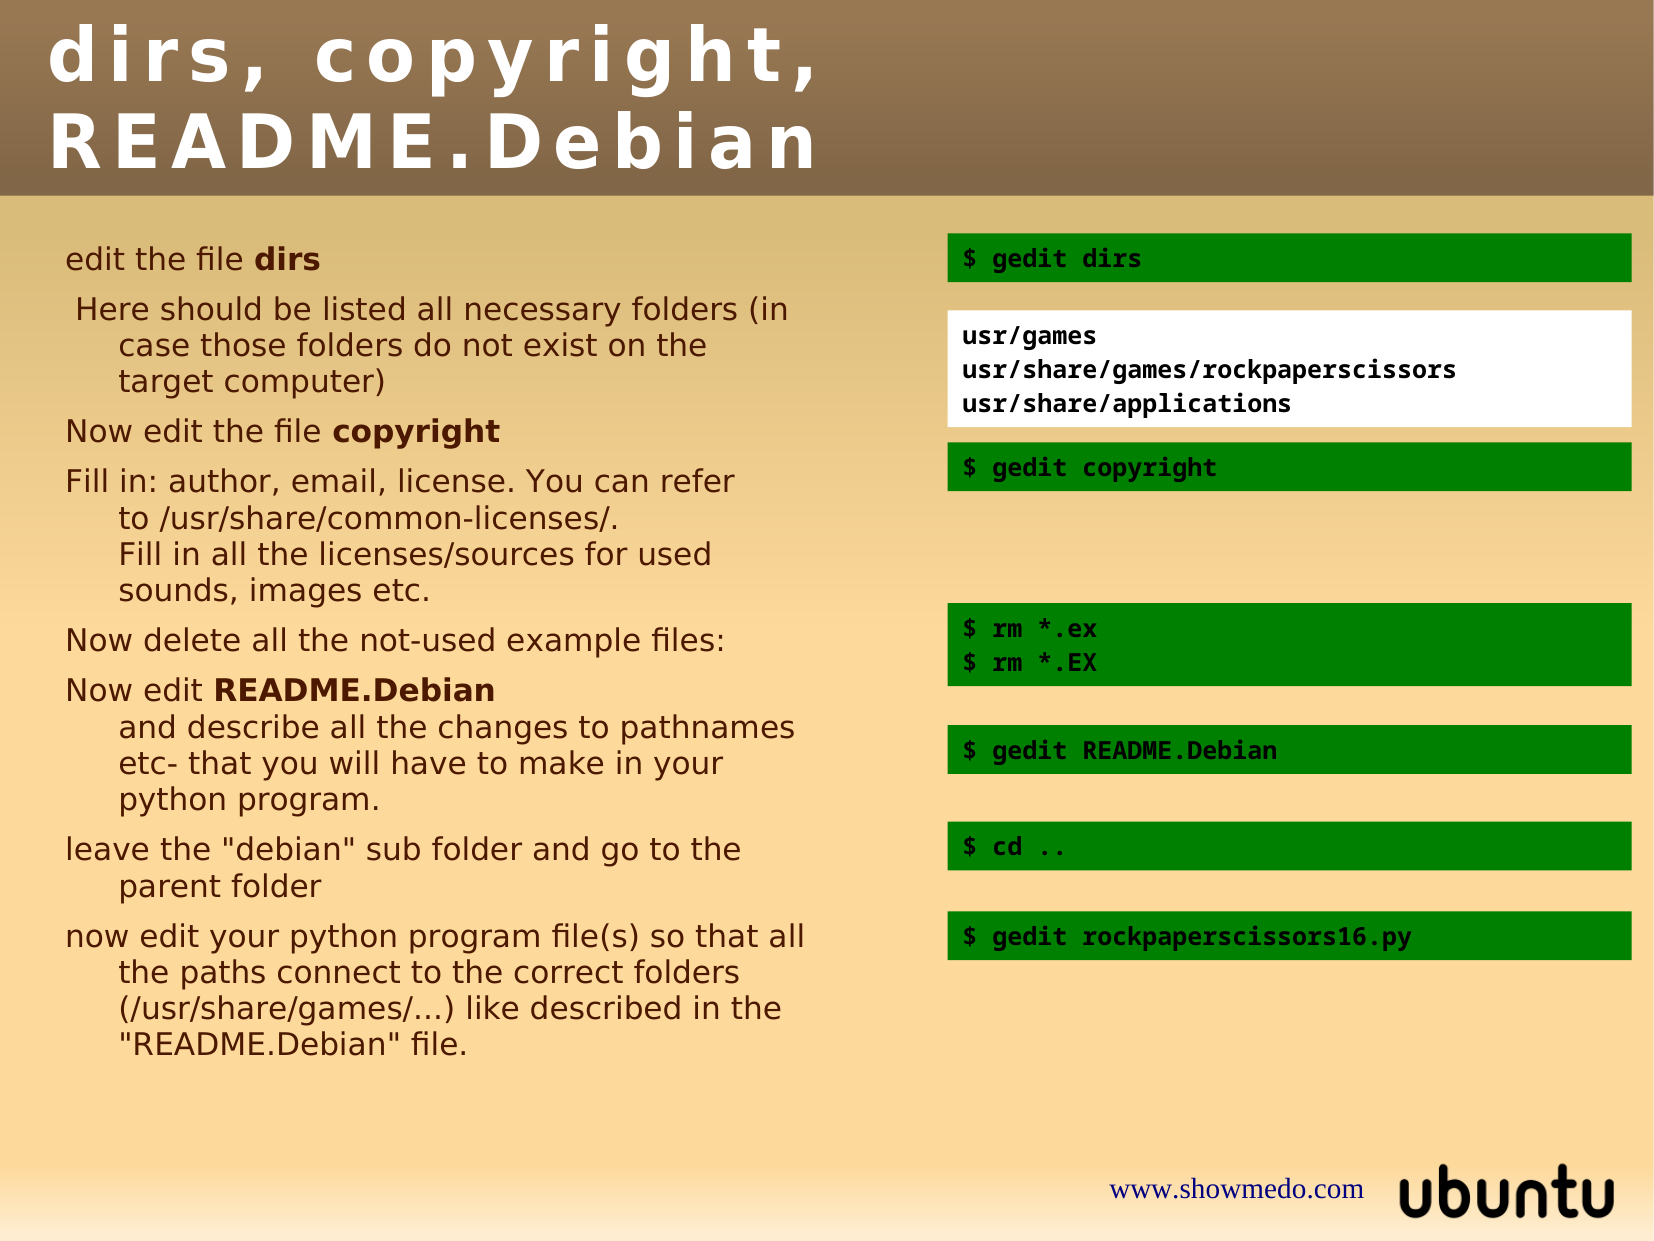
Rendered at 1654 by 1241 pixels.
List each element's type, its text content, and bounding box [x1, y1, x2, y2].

text_box $ gedit README.Debian [947, 725, 1632, 770]
text_box $ cd .. [947, 821, 1632, 867]
title dirs, copyright, README.Debian [47, 0, 1632, 198]
picture [0, 0, 1654, 1241]
text_box $ gedit copyright [947, 442, 1632, 487]
text_box $ gedit dirs [947, 233, 1632, 278]
text_box $ rm *.ex $ rm *.EX [947, 603, 1632, 678]
text_box $ gedit rockpaperscissors16.py [947, 911, 1632, 956]
list edit the file dirs Here should be listed all necessary folders (in case those folders do not exist on the target computer) Now edit the file copyright Fill in: author, email, license. You can refer to /usr/share/common-licenses/. Fill in all the licenses/sources for used sounds, images etc. Now delete all the not-used example files: Now edit README.Debian and describe all the changes to pathnames etc- that you will have to make in your python program. leave the "debian" sub folder and go to the parent folder now edit your python program file(s) so that all the paths connect to the correct folders (/usr/share/games/...) like described in the "README.Debian" file. [47, 241, 809, 1094]
text_box usr/games usr/share/games/rockpaperscissors usr/share/applications [947, 310, 1632, 415]
